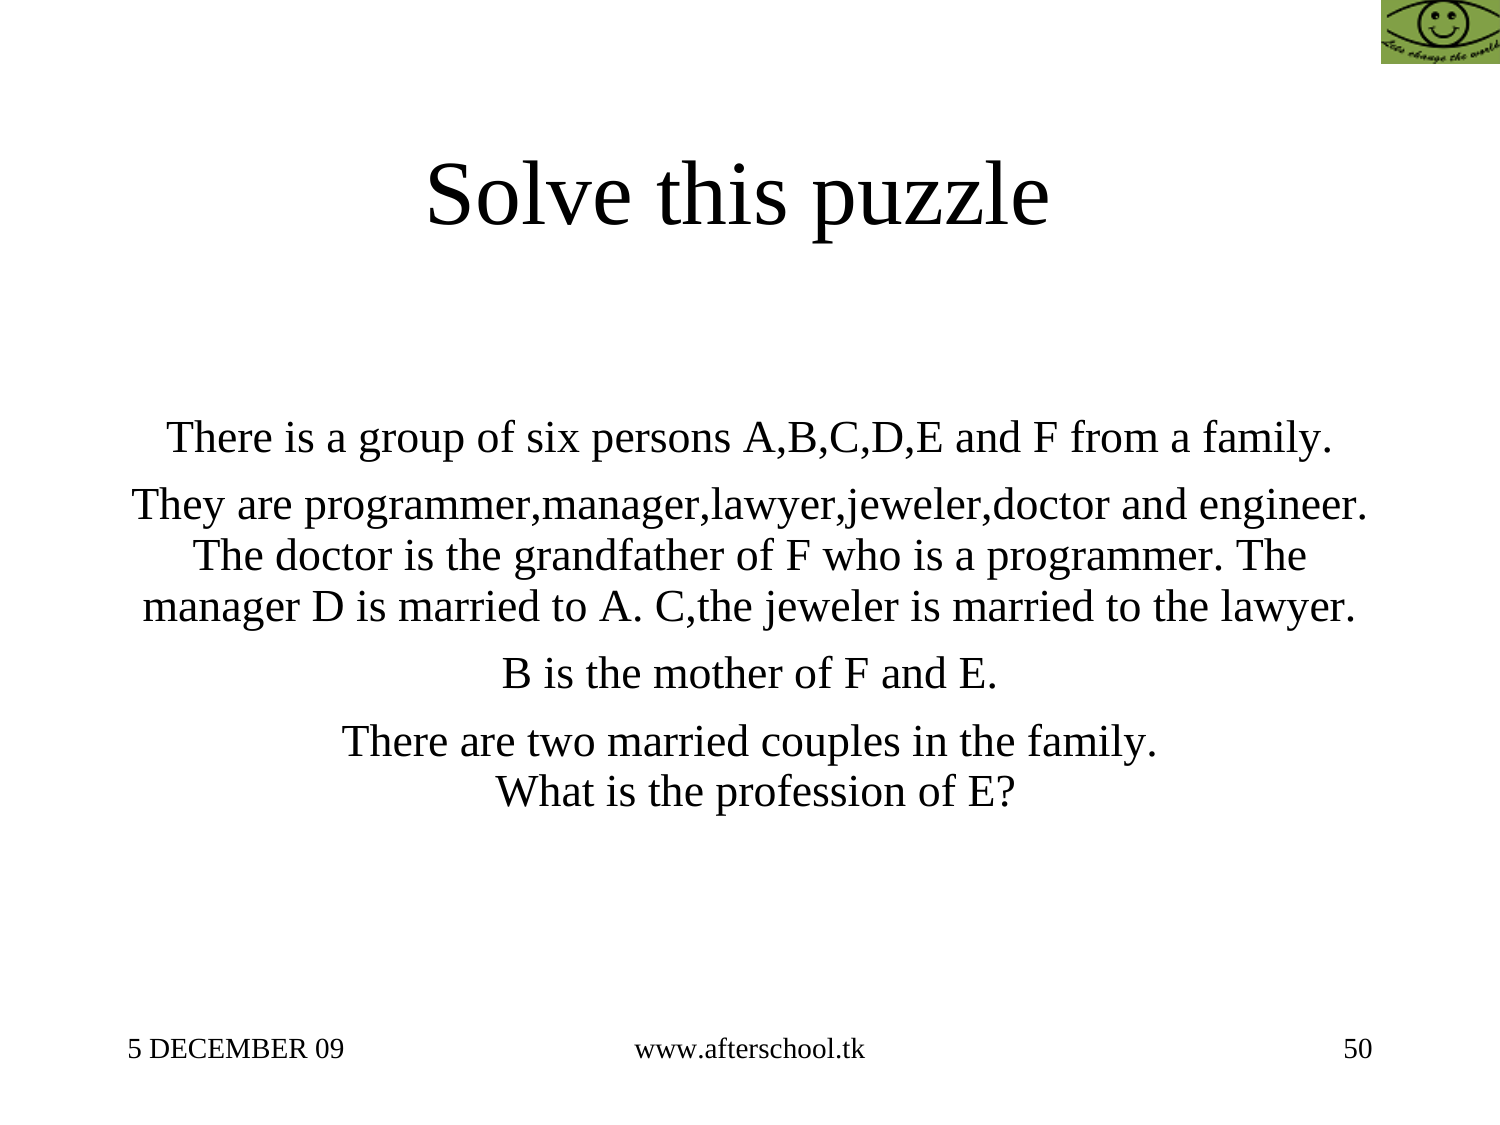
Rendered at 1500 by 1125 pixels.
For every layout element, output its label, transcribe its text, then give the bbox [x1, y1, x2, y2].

subtitle There is a group of six persons A,B,C,D,E and F from a family. They are programmer,manager,lawyer,jeweler,doctor and engineer. The doctor is the grandfather of F who is a programmer. The manager D is married to A. C,the jeweler is married to the lawyer. B is the mother of F and E. There are two married couples in the family. What is the profession of E? [112, 332, 1388, 993]
title Solve this puzzle [112, 107, 1388, 281]
picture [1381, 0, 1500, 64]
